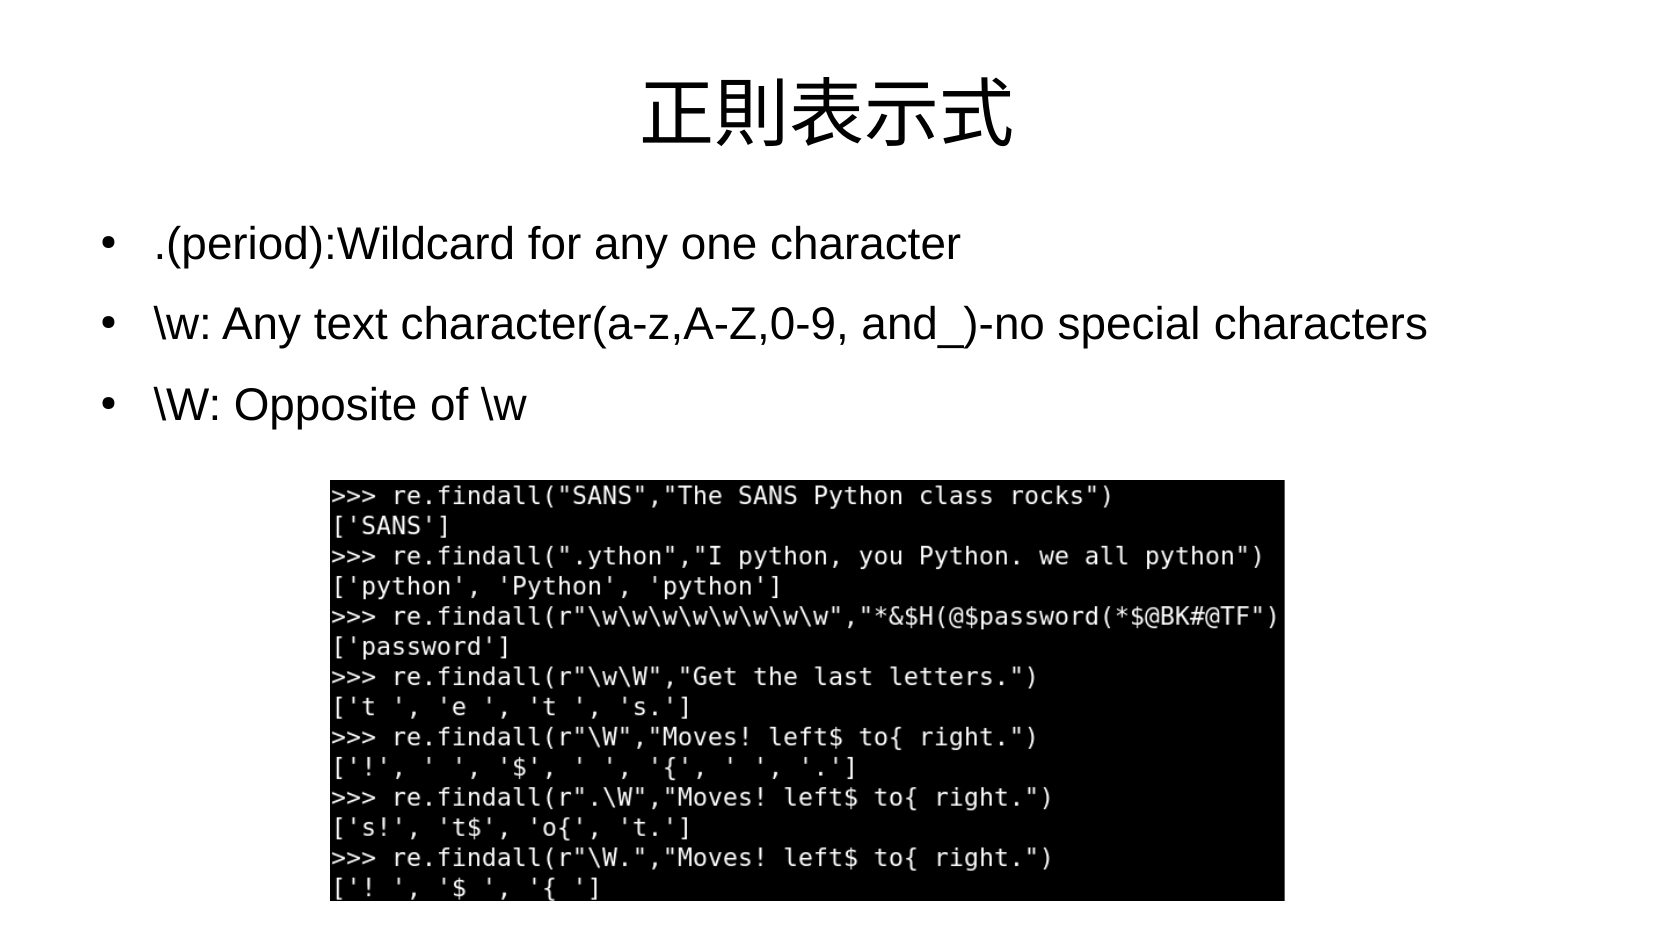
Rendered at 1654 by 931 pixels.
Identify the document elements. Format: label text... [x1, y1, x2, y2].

list .(period):Wildcard for any one character \w: Any text character(a-z,A-Z,0-9, and_)-no special characters \W: Opposite of \w [82, 217, 1571, 758]
picture [330, 480, 1285, 901]
title 正則表示式 [82, 37, 1571, 193]
